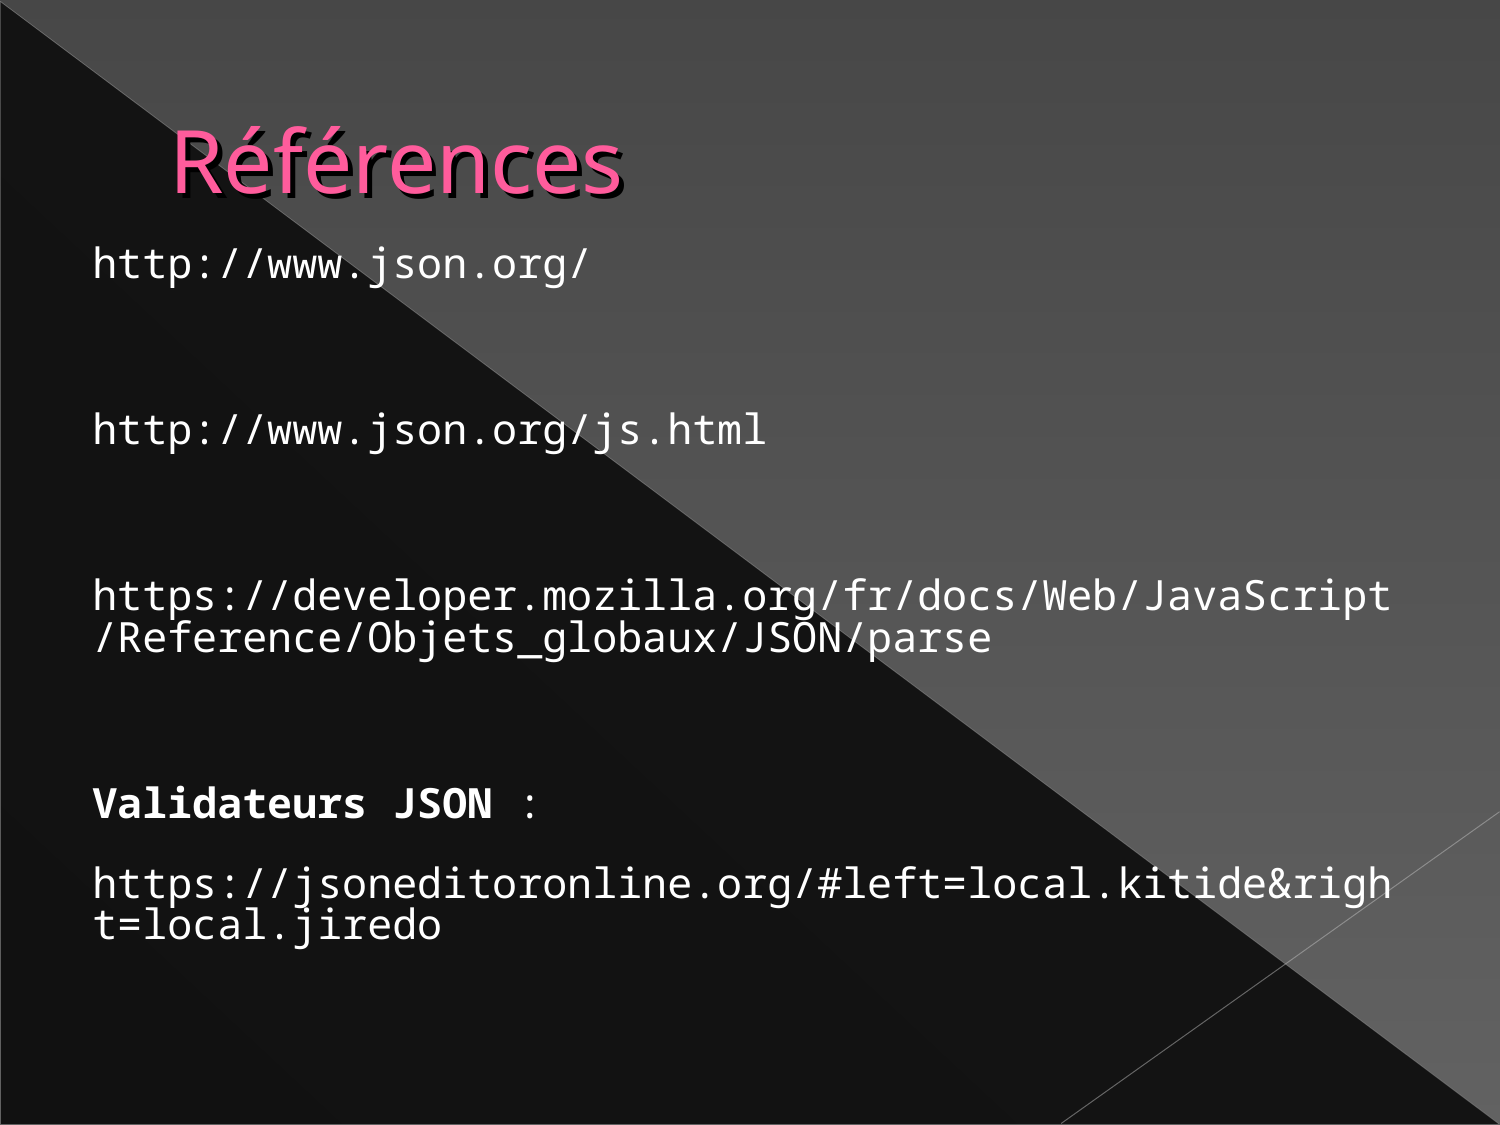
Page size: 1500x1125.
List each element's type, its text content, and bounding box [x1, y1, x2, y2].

list http://www.json.org/ http://www.json.org/js.html https://developer.mozilla.org/fr/docs/Web/JavaScript/Reference/Objets_globaux/JSON/parse Validateurs JSON : https://jsoneditoronline.org/#left=local.kitide&right=local.jiredo [77, 229, 1428, 934]
title Références [75, 43, 1426, 274]
